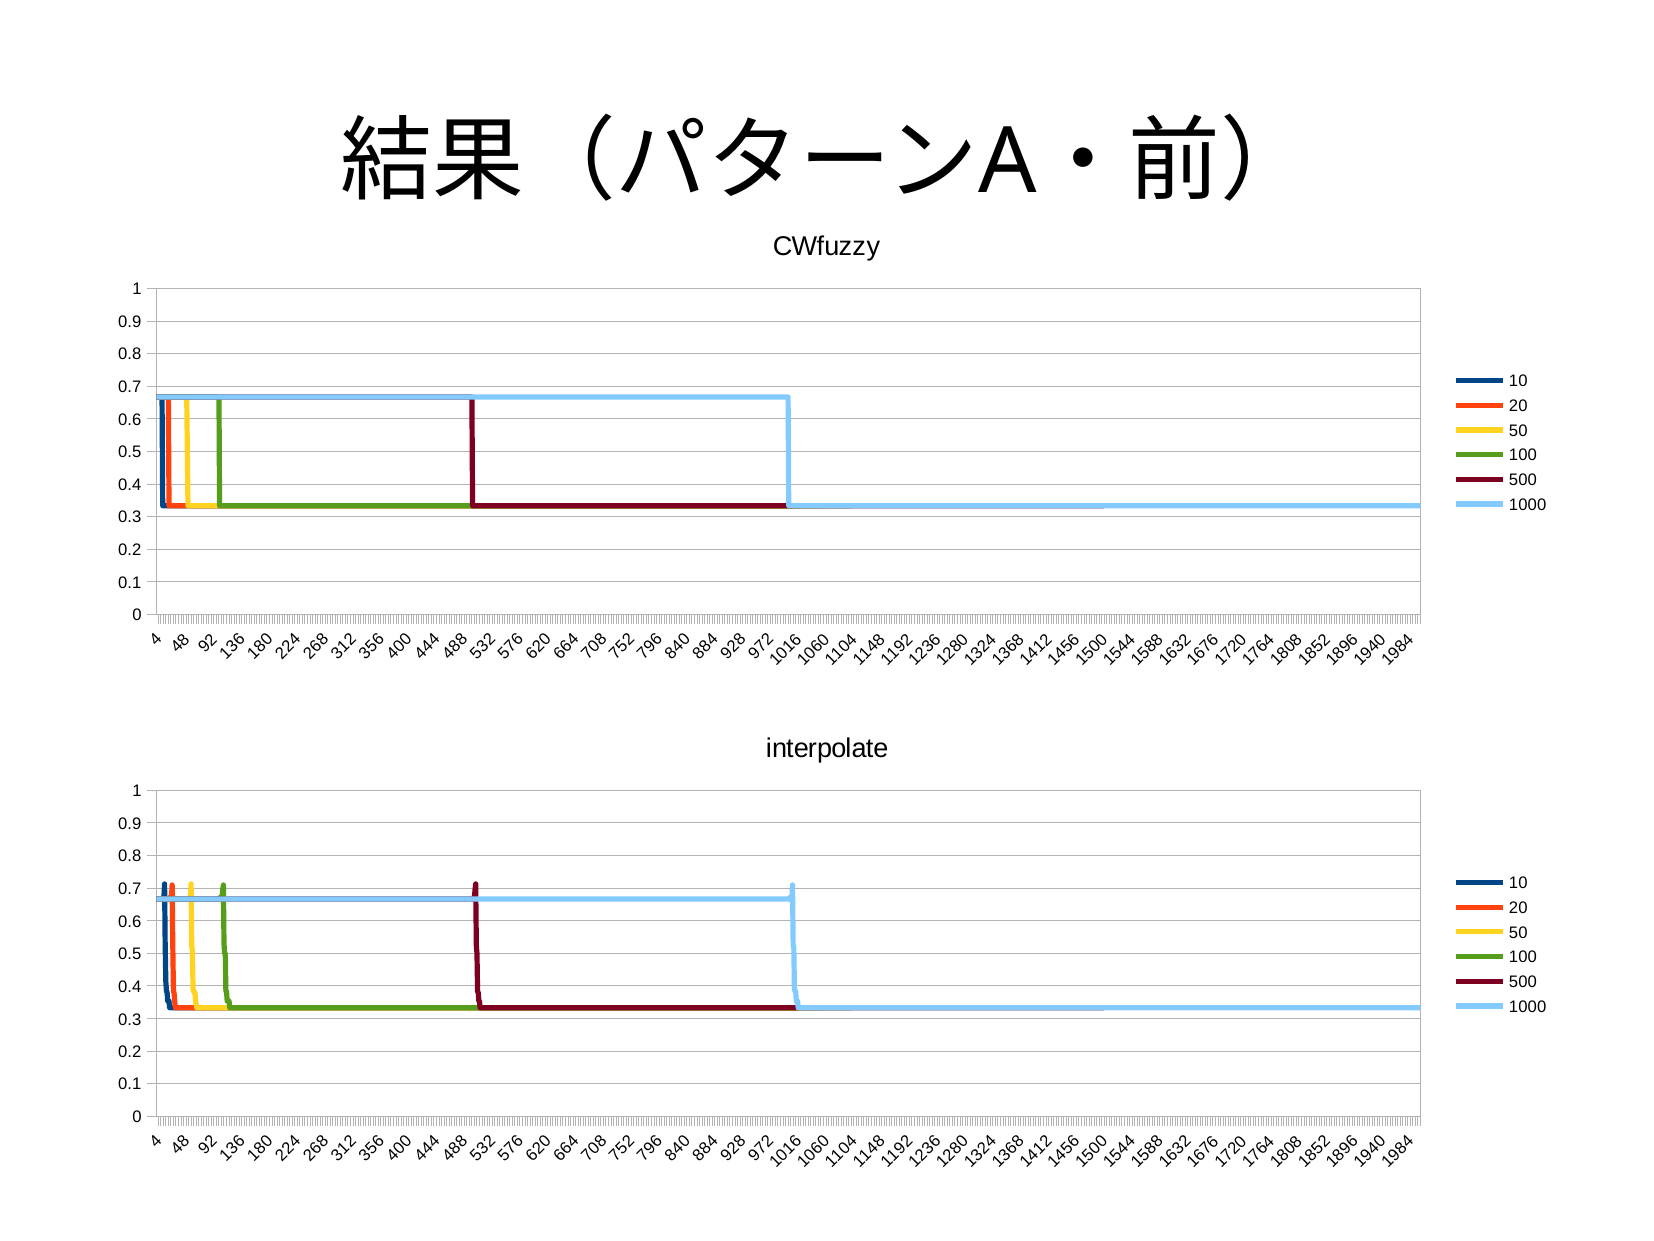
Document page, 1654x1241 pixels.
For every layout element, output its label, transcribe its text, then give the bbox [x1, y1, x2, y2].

chart [88, 206, 1565, 679]
chart [88, 708, 1565, 1181]
title 結果（パターンA・前） [82, 56, 1571, 250]
